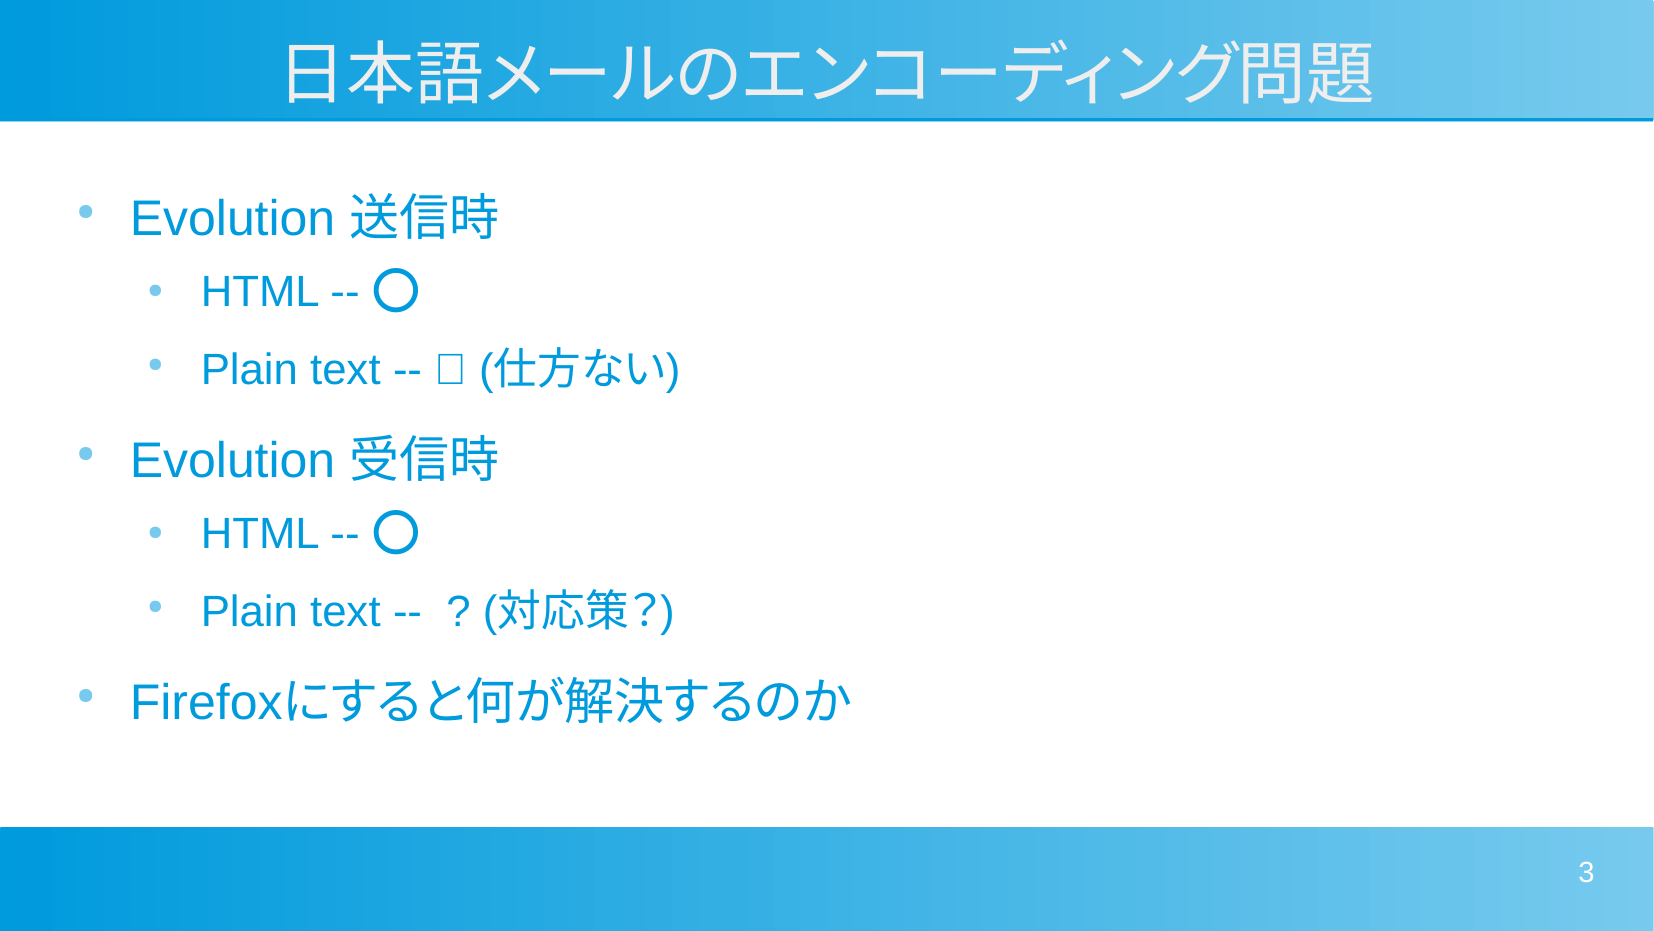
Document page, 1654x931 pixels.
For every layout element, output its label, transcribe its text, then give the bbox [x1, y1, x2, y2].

list Evolution 送信時 HTML -- ⭕ Plain text -- ❌ (仕方ない) Evolution 受信時 HTML -- ⭕ Plain text -- ? (対応策？) Firefoxにすると何が解決するのか [59, 177, 1595, 768]
title 日本語メールのエンコーディング問題 [59, 18, 1595, 119]
